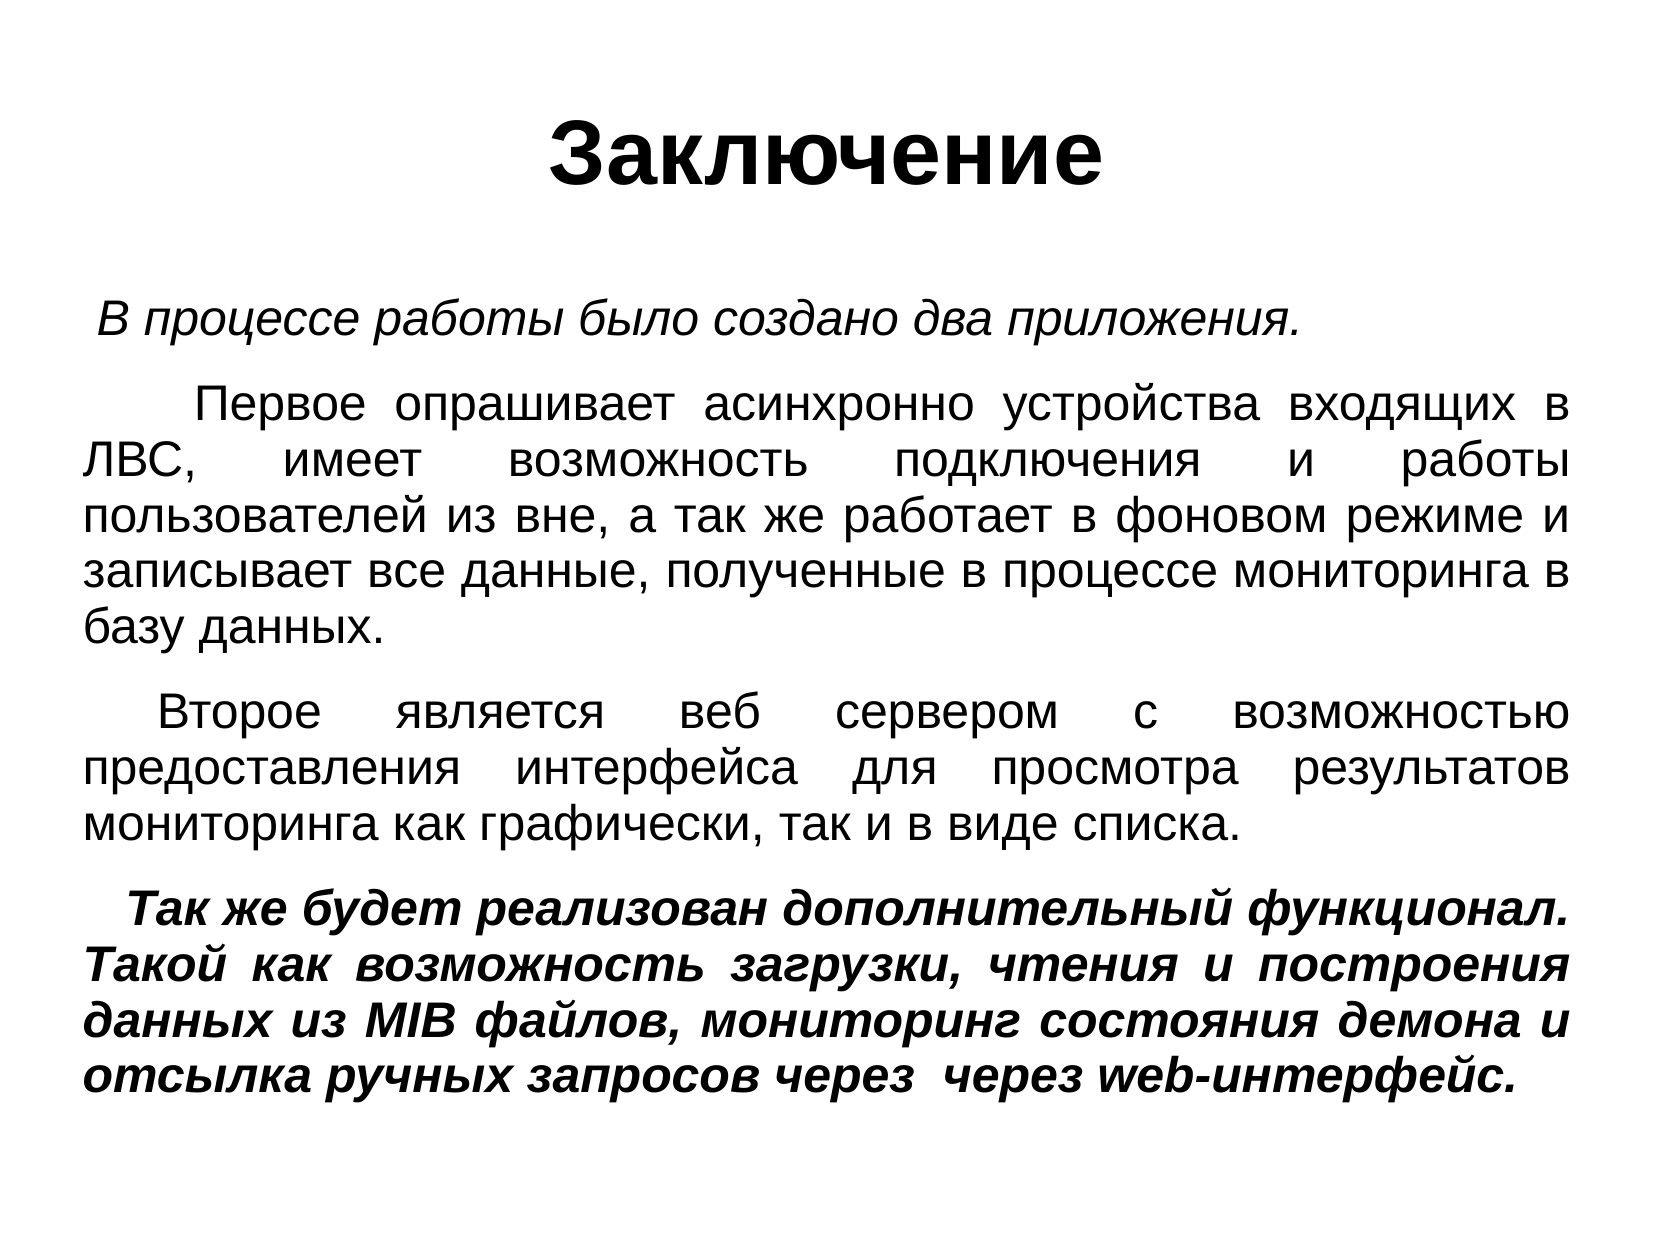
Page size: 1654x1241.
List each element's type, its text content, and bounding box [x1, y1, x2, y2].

list В процессе работы было создано два приложения. Первое опрашивает асинхронно устройства входящих в ЛВС, имеет возможность подключения и работы пользователей из вне, а так же работает в фоновом режиме и записывает все данные, полученные в процессе мониторинга в базу данных. Второе является веб сервером с возможностью предоставления интерфейса для просмотра результатов мониторинга как графически, так и в виде списка. Так же будет реализован дополнительный функционал. Такой как возможность загрузки, чтения и построения данных из MIB файлов, мониторинг состояния демона и отсылка ручных запросов через через web-интерфейс. [82, 290, 1571, 1109]
title Заключение [82, 49, 1571, 257]
